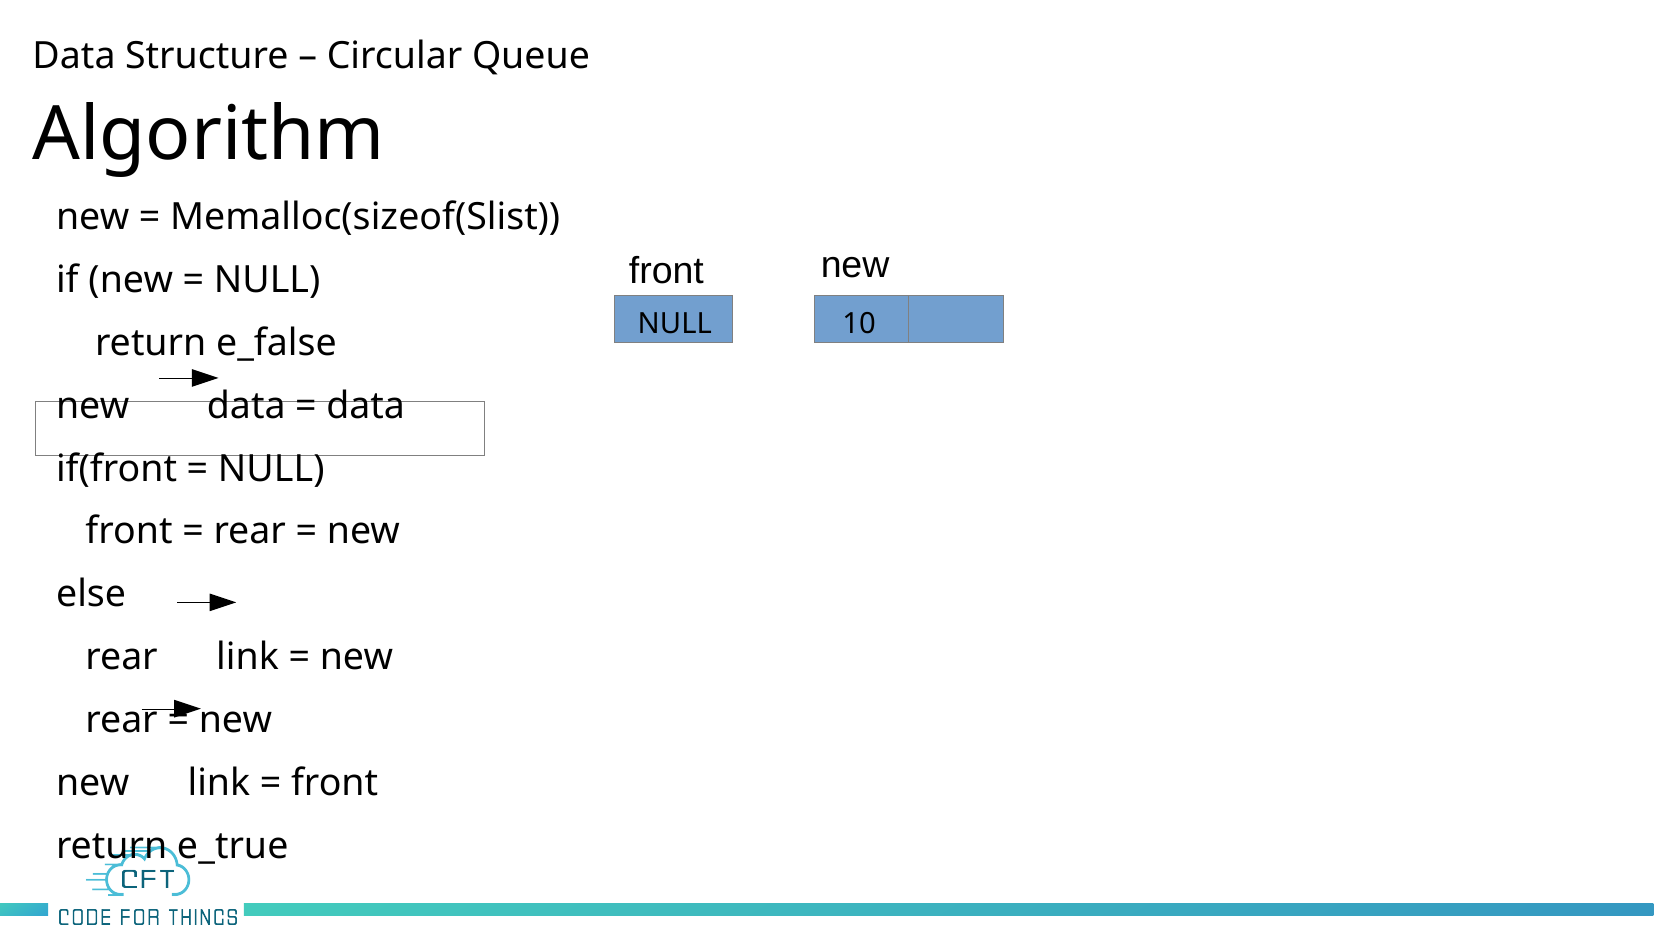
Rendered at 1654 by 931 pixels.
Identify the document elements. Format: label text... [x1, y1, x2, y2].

picture [59, 851, 237, 925]
text_box [814, 295, 827, 343]
text_box 10 [827, 295, 910, 345]
text_box [910, 295, 1004, 343]
text_box new [806, 236, 915, 294]
text_box NULL [623, 295, 730, 345]
title Data Structure – Circular Queue Algorithm [32, 11, 1524, 199]
picture [111, 851, 121, 856]
text_box front [614, 242, 730, 300]
text_box new = Memalloc(sizeof(Slist)) if (new = NULL) return e_false new data = data if(front = NULL) front = rear = new else rear link = new rear = new new link = front return e_true [0, 182, 709, 851]
text_box [614, 300, 623, 343]
